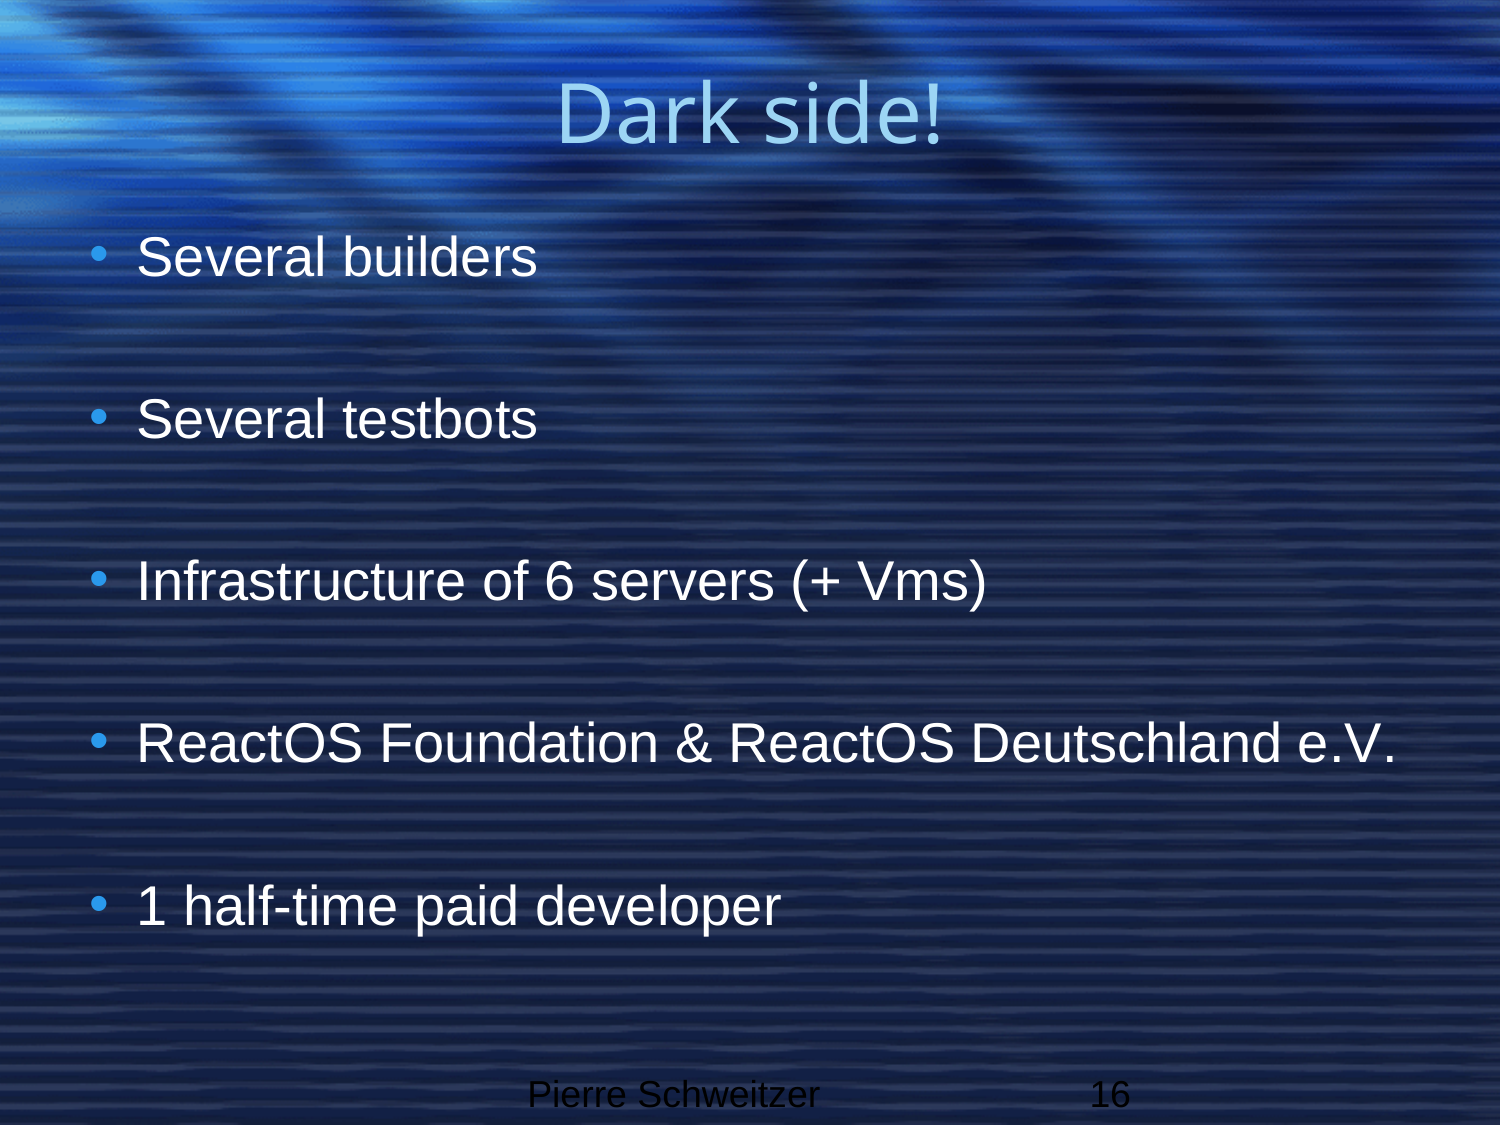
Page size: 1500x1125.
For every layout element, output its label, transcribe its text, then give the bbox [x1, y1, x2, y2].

picture [0, 0, 1500, 1125]
list Several builders Several testbots Infrastructure of 6 servers (+ Vms) ReactOS Foundation & ReactOS Deutschland e.V. 1 half-time paid developer [75, 212, 1426, 1005]
title Dark side! [75, 2, 1426, 212]
